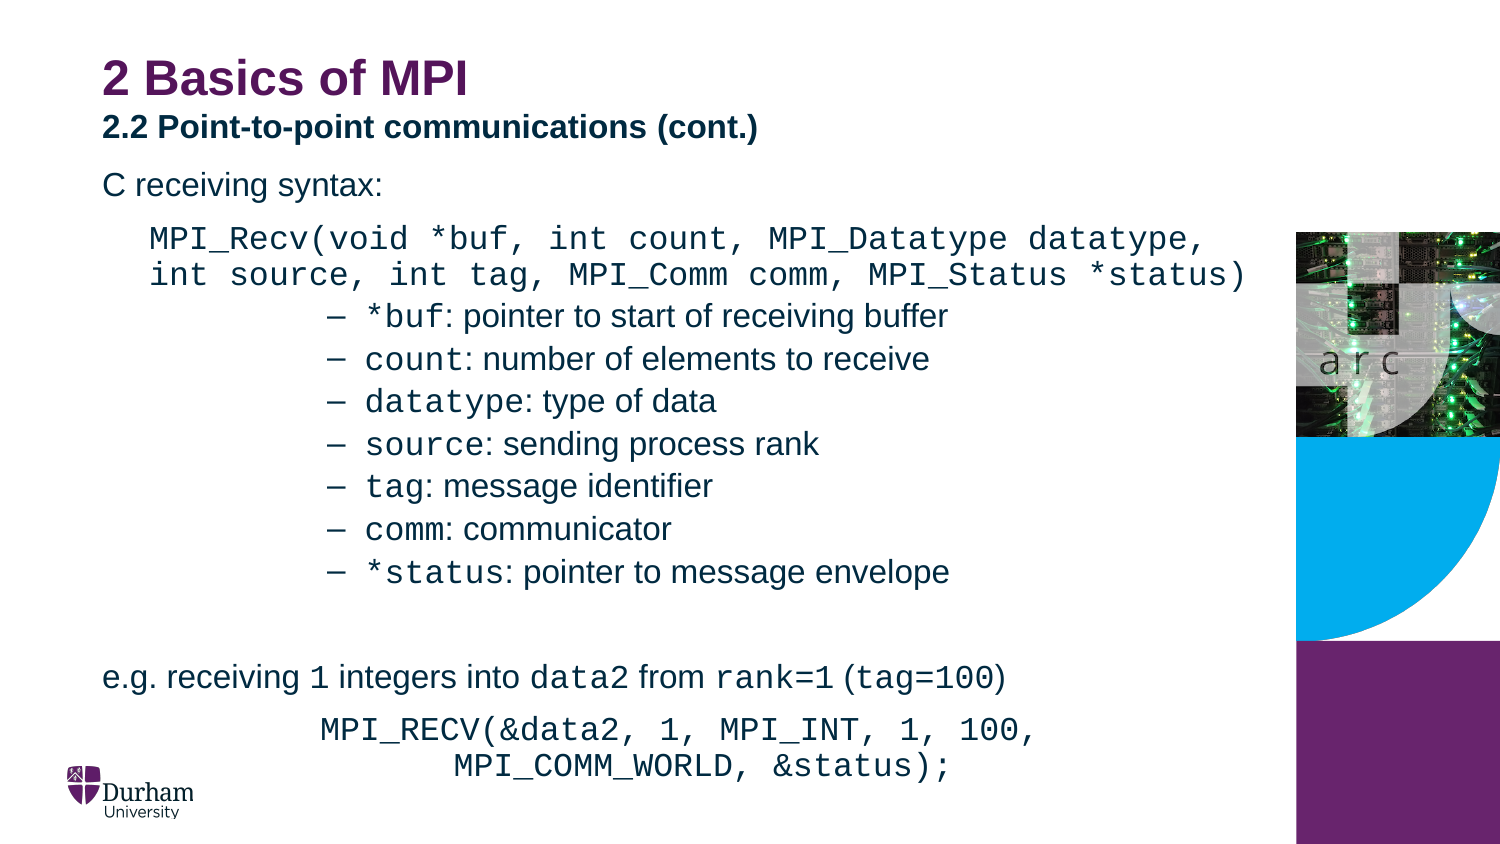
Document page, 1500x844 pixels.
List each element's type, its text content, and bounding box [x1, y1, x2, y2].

picture [1296, 232, 1500, 436]
picture [1332, 467, 1500, 640]
title 2 Basics of MPI 2.2 Point-to-point communications (cont.) [101, 45, 1399, 187]
picture [67, 766, 193, 819]
list C receiving syntax: MPI_Recv(void *buf, int count, MPI_Datatype datatype, int source, int tag, MPI_Comm comm, MPI_Status *status) *buf: pointer to start of receiving buffer count: number of elements to receive datatype: type of data source: sending process rank tag: message identifier comm: communicator *status: pointer to message envelope e.g. receiving 1 integers into data2 from rank=1 (tag=100) MPI_RECV(&data2, 1, MPI_INT, 1, 100, MPI_COMM_WORLD, &status); [101, 167, 1258, 753]
text_box [1296, 640, 1500, 844]
